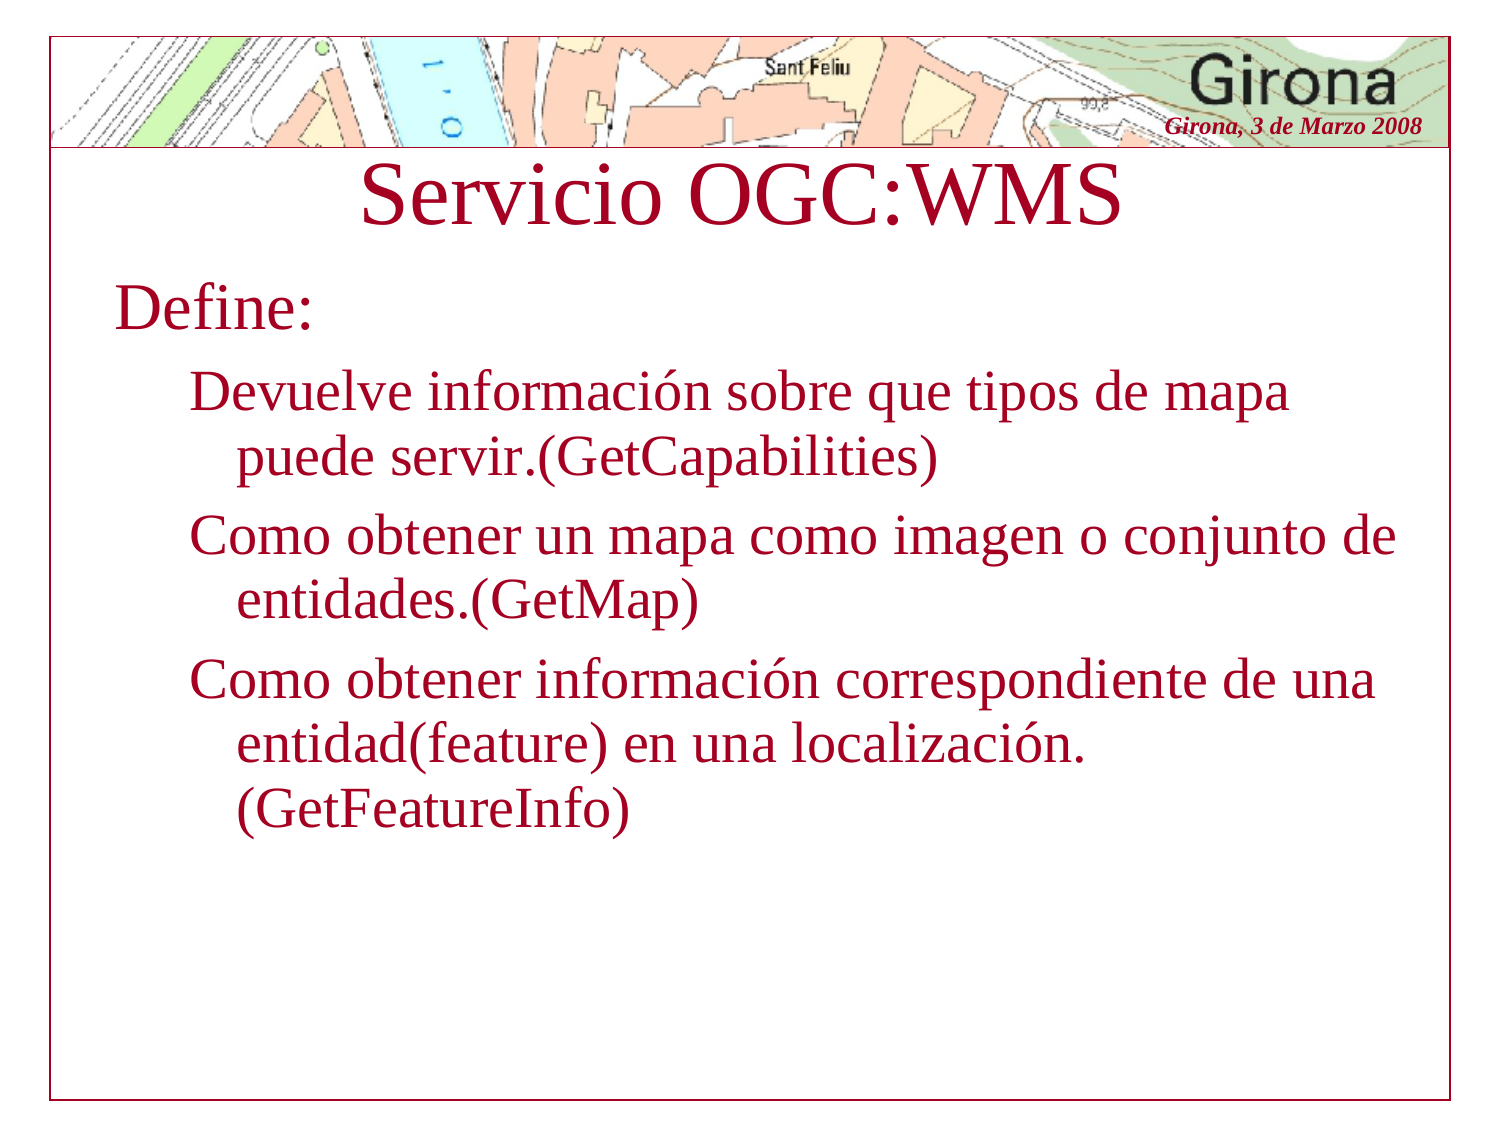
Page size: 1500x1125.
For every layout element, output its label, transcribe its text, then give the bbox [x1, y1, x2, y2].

picture [1310, 120, 1316, 131]
list Define: Devuelve información sobre que tipos de mapa puede servir.(GetCapabilities) Como obtener un mapa como imagen o conjunto de entidades.(GetMap) Como obtener información correspondiente de una entidad(feature) en una localización. (GetFeatureInfo) [99, 262, 1413, 1001]
title Servicio OGC:WMS [111, 131, 1374, 257]
picture [51, 37, 1448, 147]
picture [1338, 124, 1348, 131]
